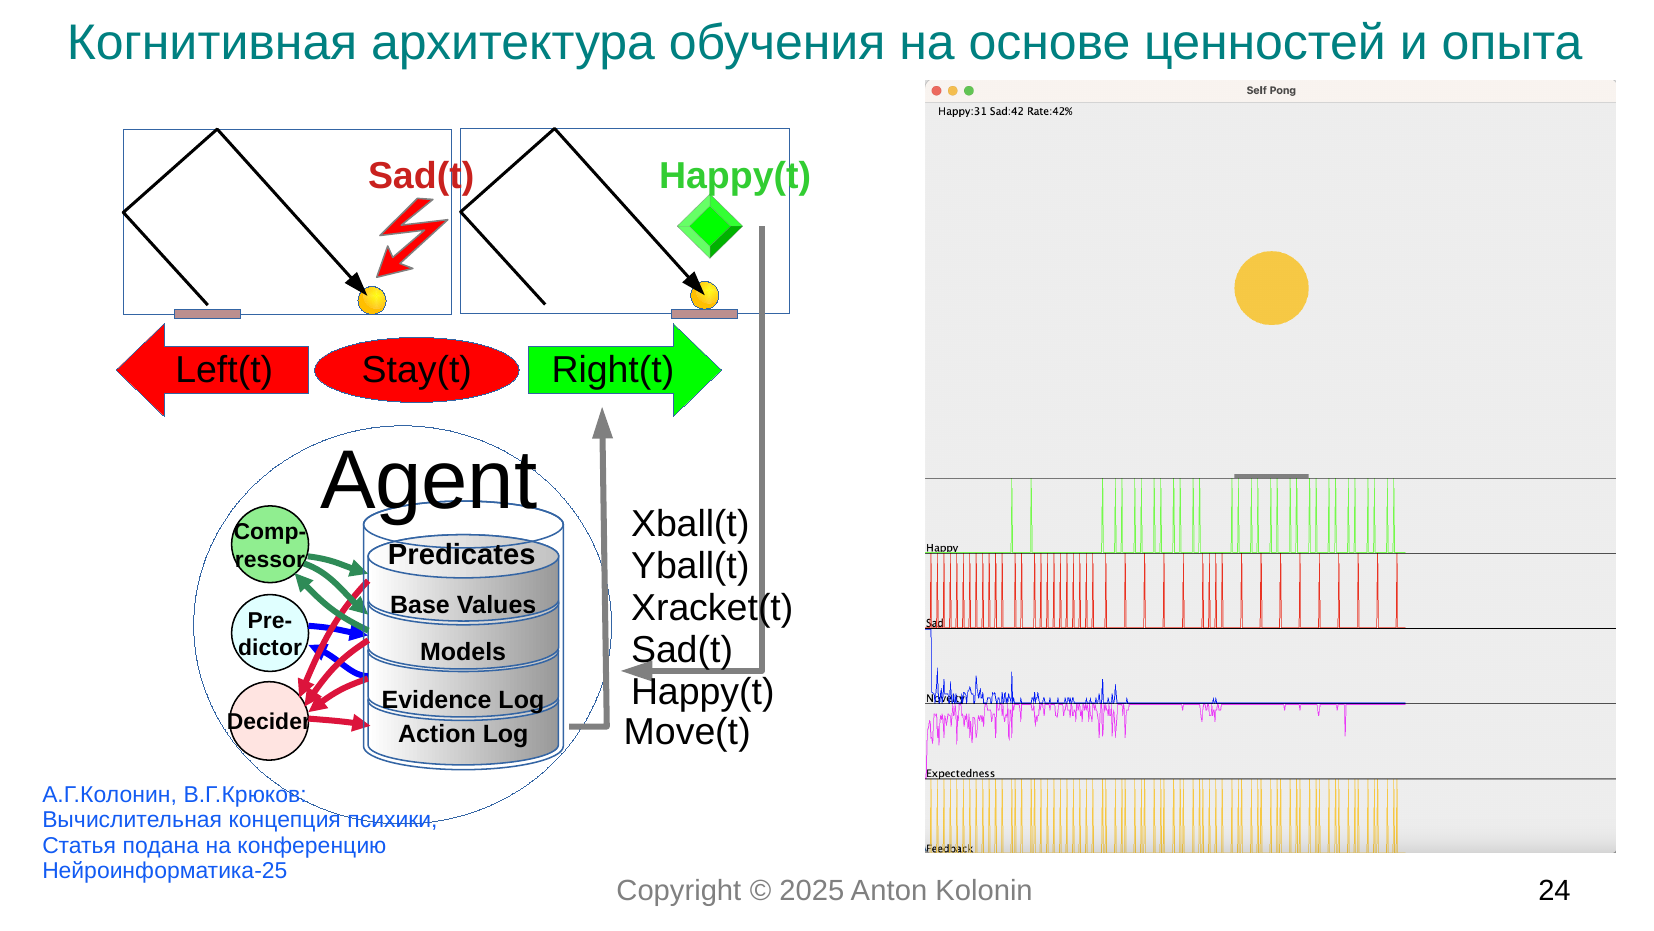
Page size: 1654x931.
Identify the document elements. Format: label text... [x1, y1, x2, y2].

text_box Base Values [368, 559, 559, 622]
text_box Decider [230, 681, 309, 761]
text_box Action Log [368, 703, 559, 765]
text_box Models [368, 606, 559, 669]
text_box [357, 286, 387, 315]
text_box [297, 567, 346, 609]
text_box [308, 534, 362, 566]
text_box Evidence Log [368, 653, 559, 717]
text_box [608, 588, 612, 656]
text_box [318, 667, 357, 696]
text_box Agent [305, 425, 553, 534]
picture [925, 80, 1616, 853]
text_box Right(t) [528, 323, 722, 417]
text_box [338, 620, 350, 628]
text_box Stay(t) [314, 337, 520, 403]
text_box [346, 610, 362, 623]
text_box Predicates [373, 530, 565, 579]
text_box Когнитивная архитектура обучения на основе ценностей и опыта [0, 6, 1651, 78]
text_box А.Г.Колонин, В.Г.Крюков: Вычислительная концепция психики, Статья подана на конференцию Нейроинформатика-25 [27, 773, 453, 891]
text_box Xball(t) Yball(t) Xracket(t) Sad(t) Happy(t) [616, 494, 809, 720]
text_box [365, 534, 373, 572]
text_box [308, 685, 362, 719]
text_box Left(t) [116, 323, 309, 417]
text_box Pre- dictor [231, 594, 309, 672]
text_box Comp- ressor [231, 505, 309, 583]
text_box Move(t) [608, 703, 766, 760]
text_box [365, 579, 562, 768]
text_box [306, 558, 362, 594]
text_box [553, 516, 562, 530]
text_box [346, 649, 362, 671]
text_box Happy(t) [644, 147, 827, 205]
text_box Sad(t) [353, 147, 490, 205]
text_box [327, 633, 362, 657]
text_box [193, 448, 603, 818]
text_box [671, 281, 738, 319]
text_box [376, 205, 448, 278]
text_box [310, 656, 334, 684]
picture [677, 205, 747, 261]
text_box [174, 309, 241, 319]
text_box [306, 703, 312, 710]
